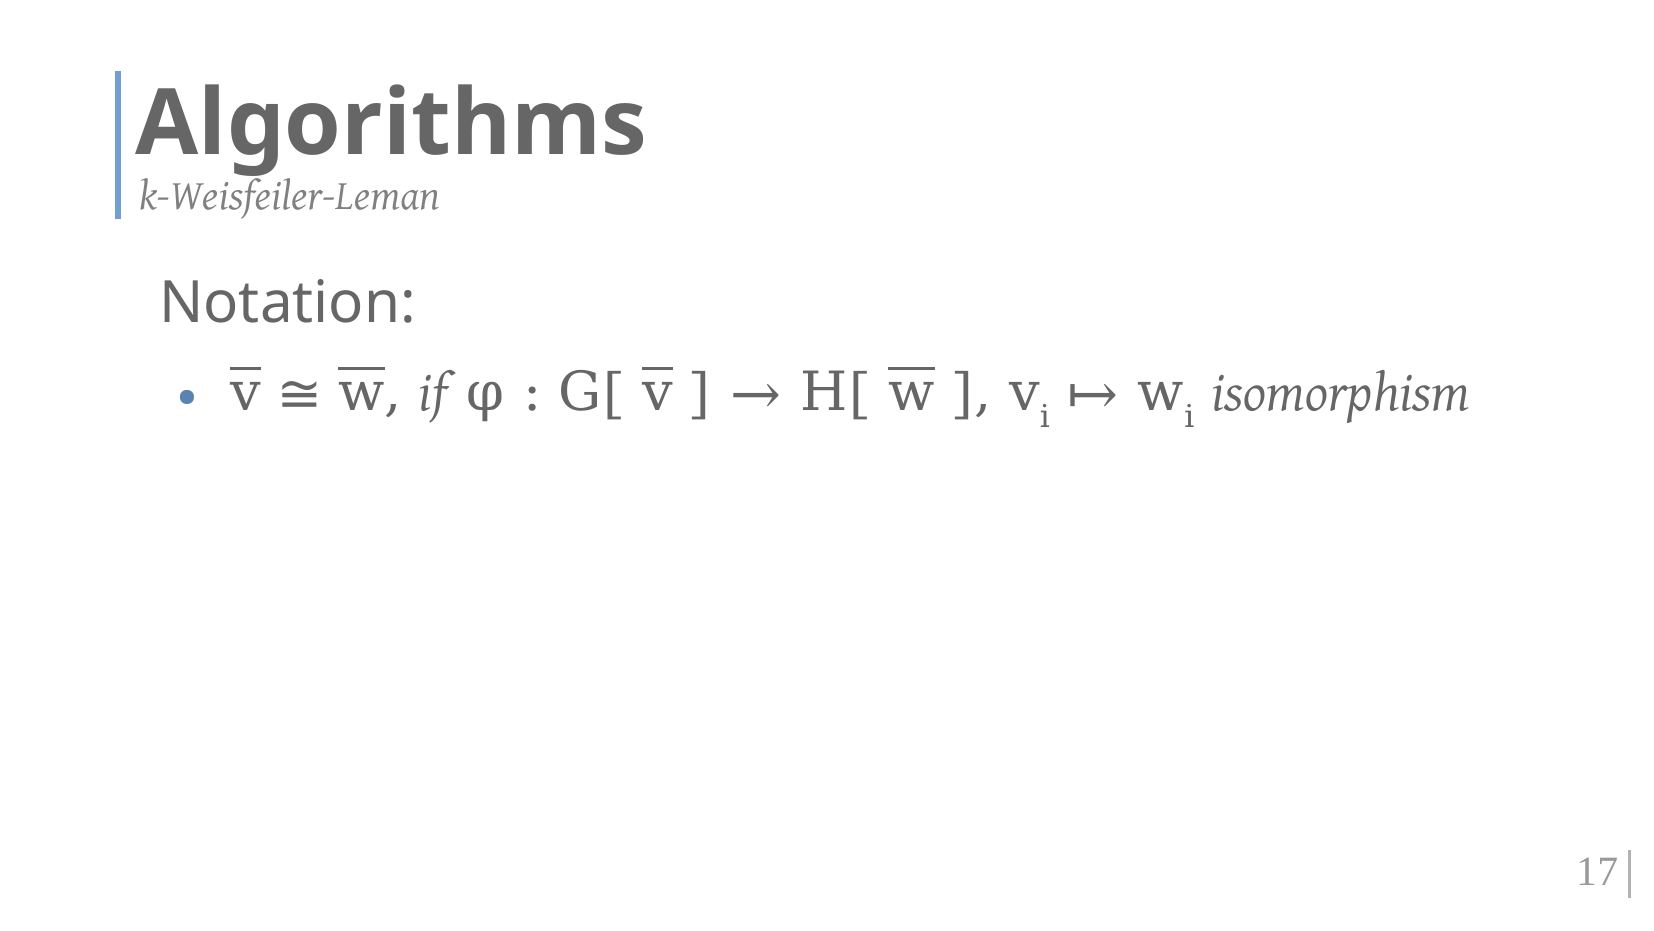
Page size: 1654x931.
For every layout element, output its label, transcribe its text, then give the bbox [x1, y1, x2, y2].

title Algorithms [135, 60, 1601, 178]
list Notation: v ≅ w, if φ : G[ v ] → H[ w ], vi ↦ wi isomorphism [88, 259, 1560, 603]
text_box k-Weisfeiler-Leman [124, 165, 721, 229]
